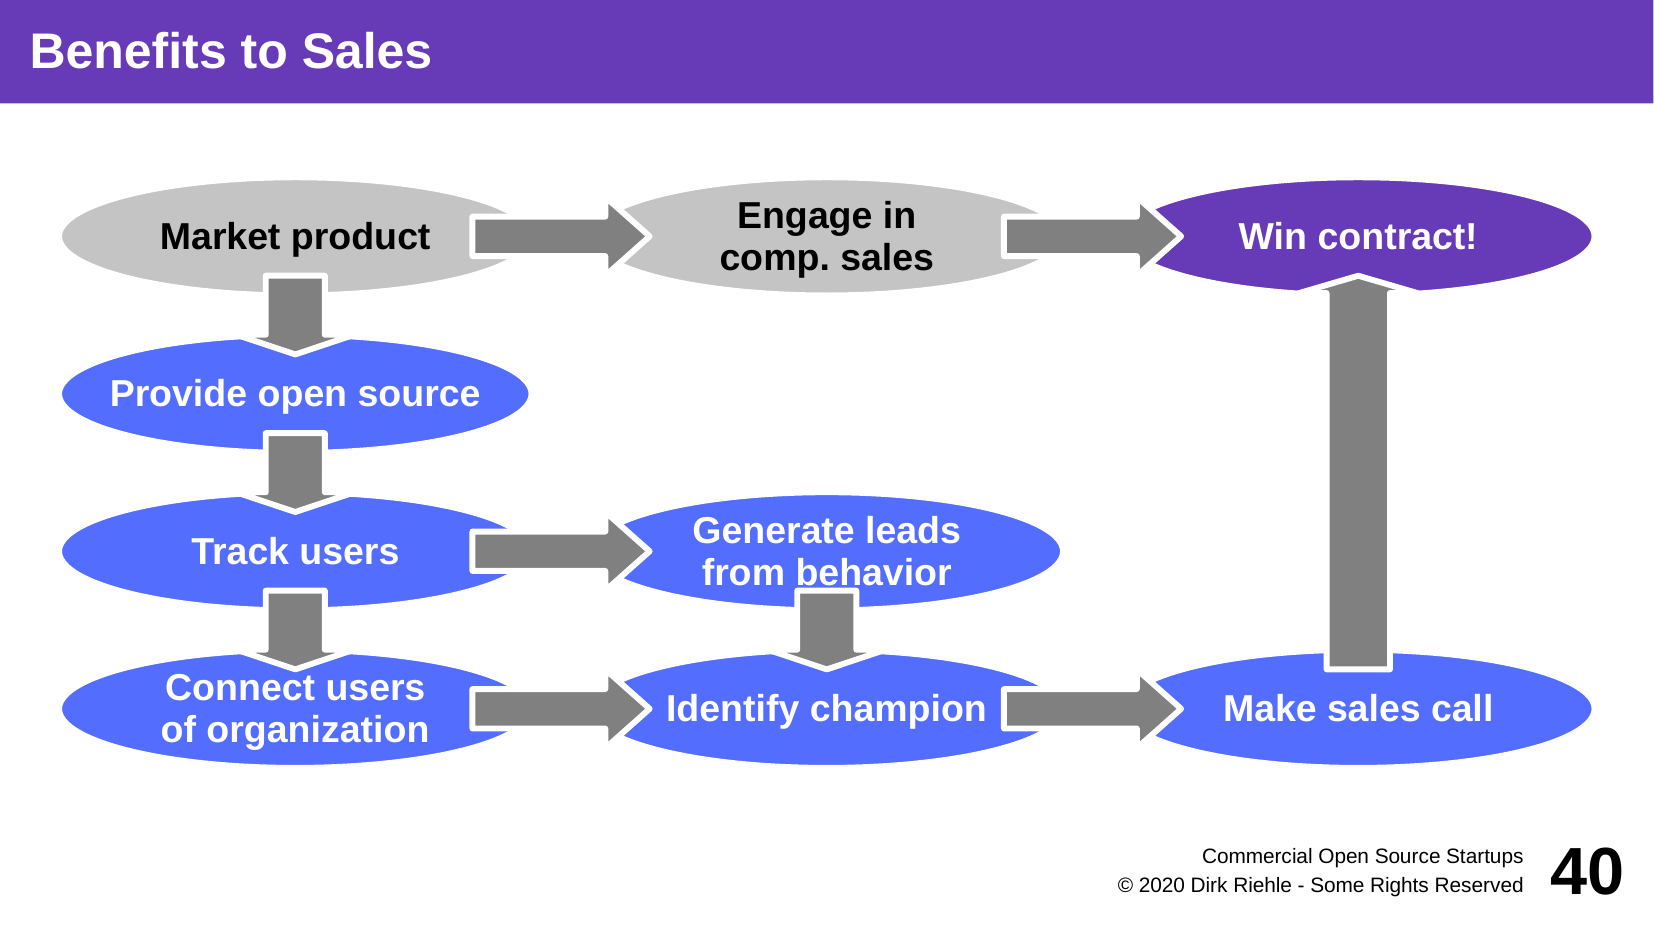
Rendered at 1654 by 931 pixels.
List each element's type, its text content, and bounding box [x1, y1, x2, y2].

text_box [767, 590, 886, 670]
text_box Track users [59, 493, 519, 610]
text_box [236, 590, 355, 670]
text_box [1003, 196, 1182, 276]
text_box Identify champion [619, 651, 1050, 768]
text_box [1299, 275, 1418, 670]
text_box [472, 511, 650, 591]
text_box Provide open source [59, 336, 532, 453]
text_box [236, 275, 355, 355]
title Benefits to Sales [0, 0, 1654, 104]
text_box [1003, 669, 1182, 749]
text_box Market product [59, 177, 518, 295]
text_box Generate leads from behavior [619, 492, 1064, 610]
text_box Make sales call [1150, 650, 1595, 768]
text_box [472, 196, 650, 276]
text_box [236, 433, 355, 513]
text_box Win contract! [1151, 177, 1595, 294]
text_box [472, 669, 650, 749]
text_box Connect users of organization [59, 651, 518, 768]
text_box Engage in comp. sales [619, 177, 1049, 296]
